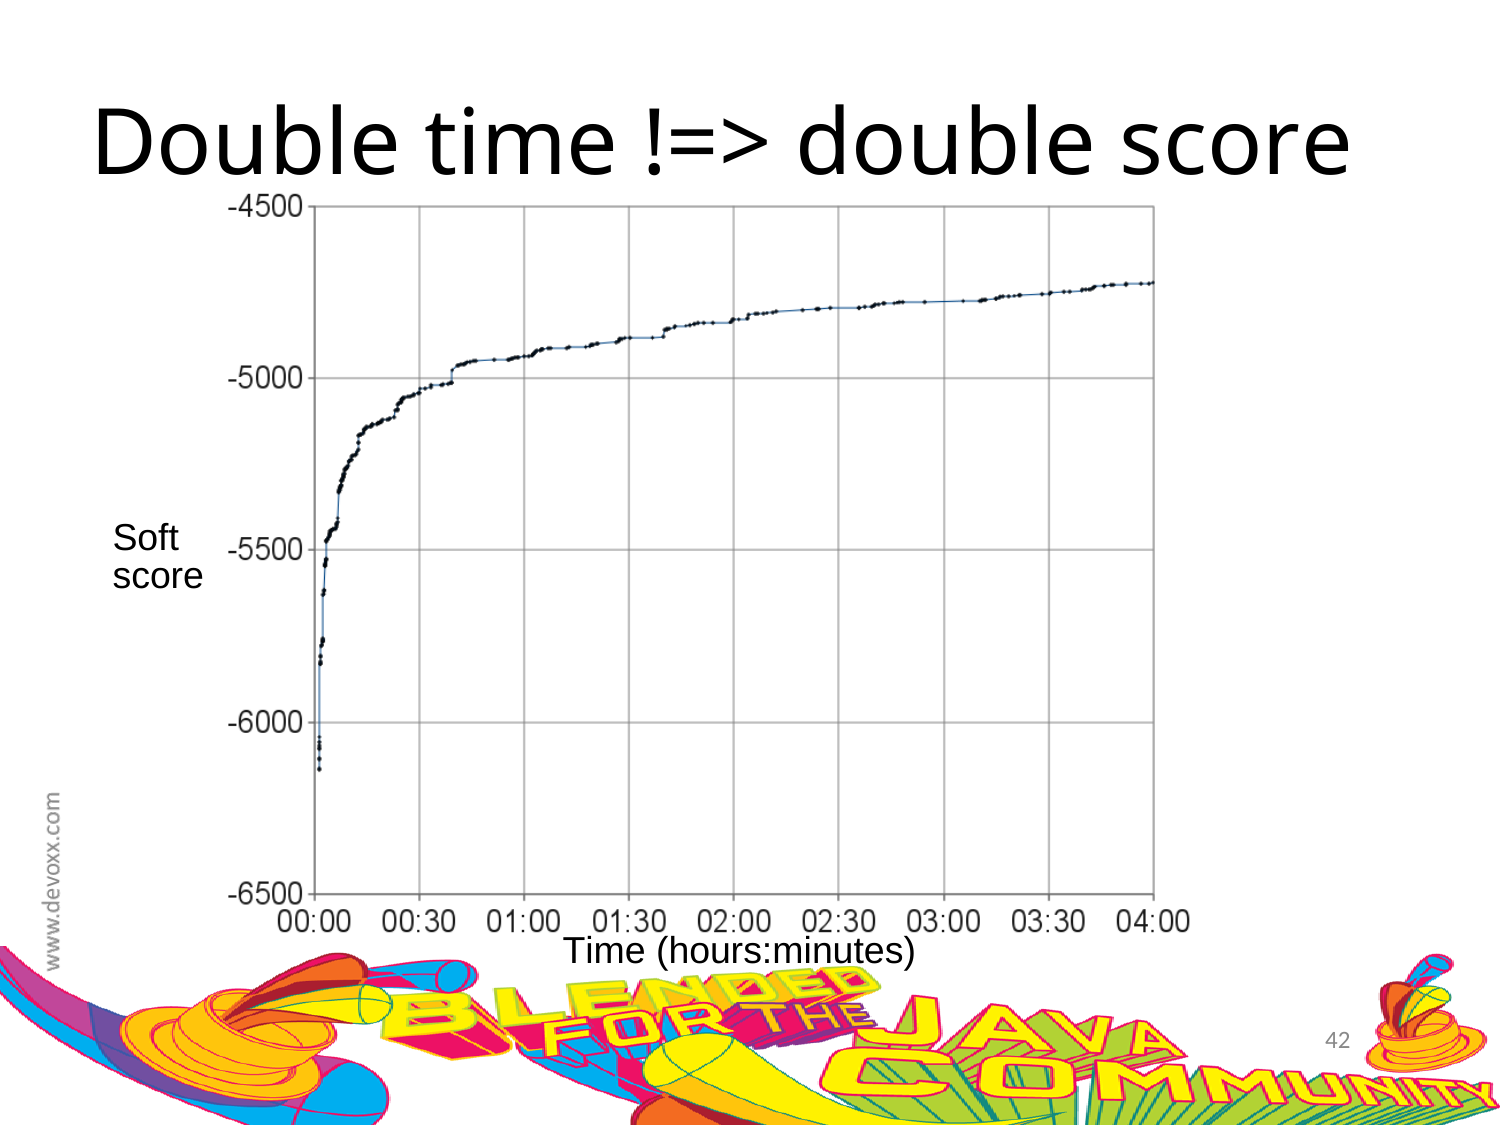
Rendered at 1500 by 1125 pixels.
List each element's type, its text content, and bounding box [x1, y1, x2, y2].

picture [0, 757, 1500, 1125]
title Double time !=> double score [75, 45, 1426, 233]
text_box Soft score [112, 520, 205, 601]
picture [225, 187, 1194, 938]
text_box Time (hours:minutes) [562, 932, 976, 976]
